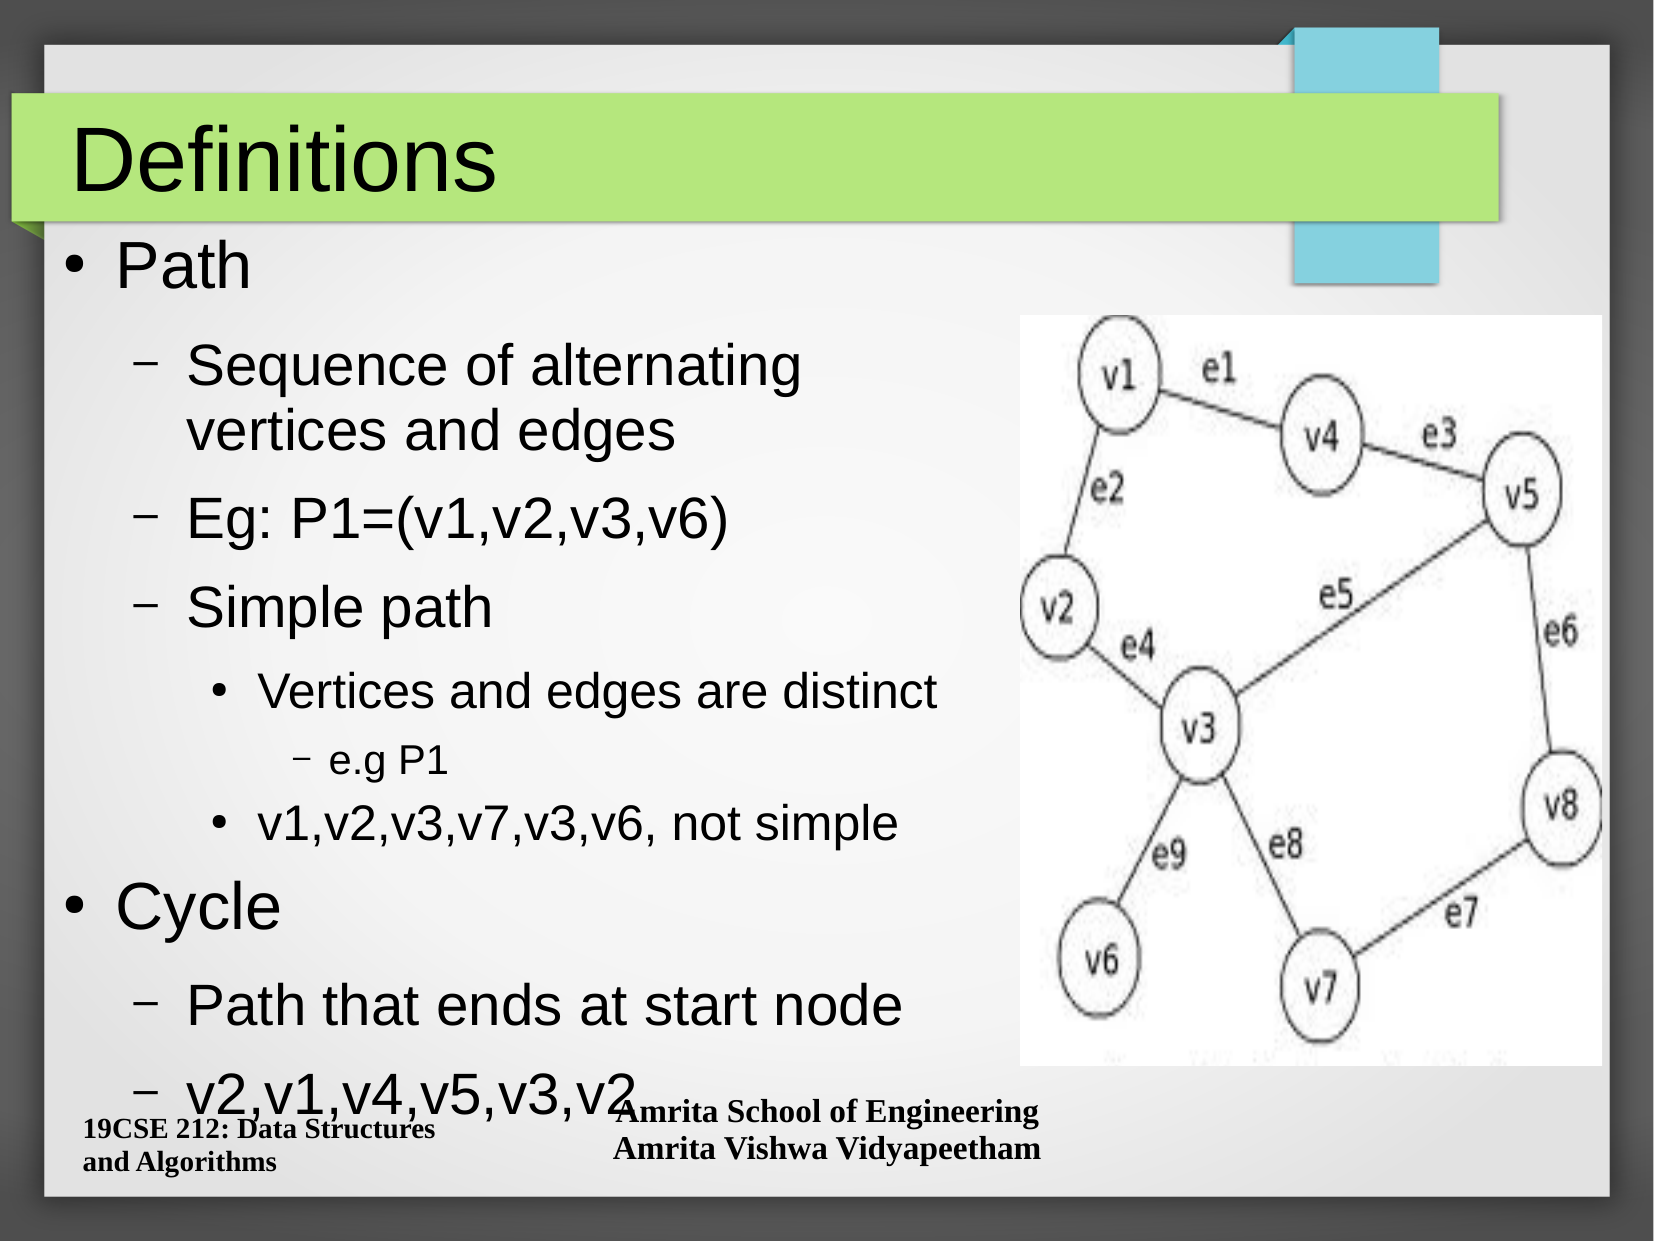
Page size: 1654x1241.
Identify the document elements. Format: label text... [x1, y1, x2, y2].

title Definitions [70, 106, 1229, 213]
picture [0, 0, 1654, 1241]
list Path Sequence of alternating vertices and edges Eg: P1=(v1,v2,v3,v6) Simple path Vertices and edges are distinct e.g P1 v1,v2,v3,v7,v3,v6, not simple Cycle Path that ends at start node v2,v1,v4,v5,v3,v2 [45, 228, 1021, 1126]
